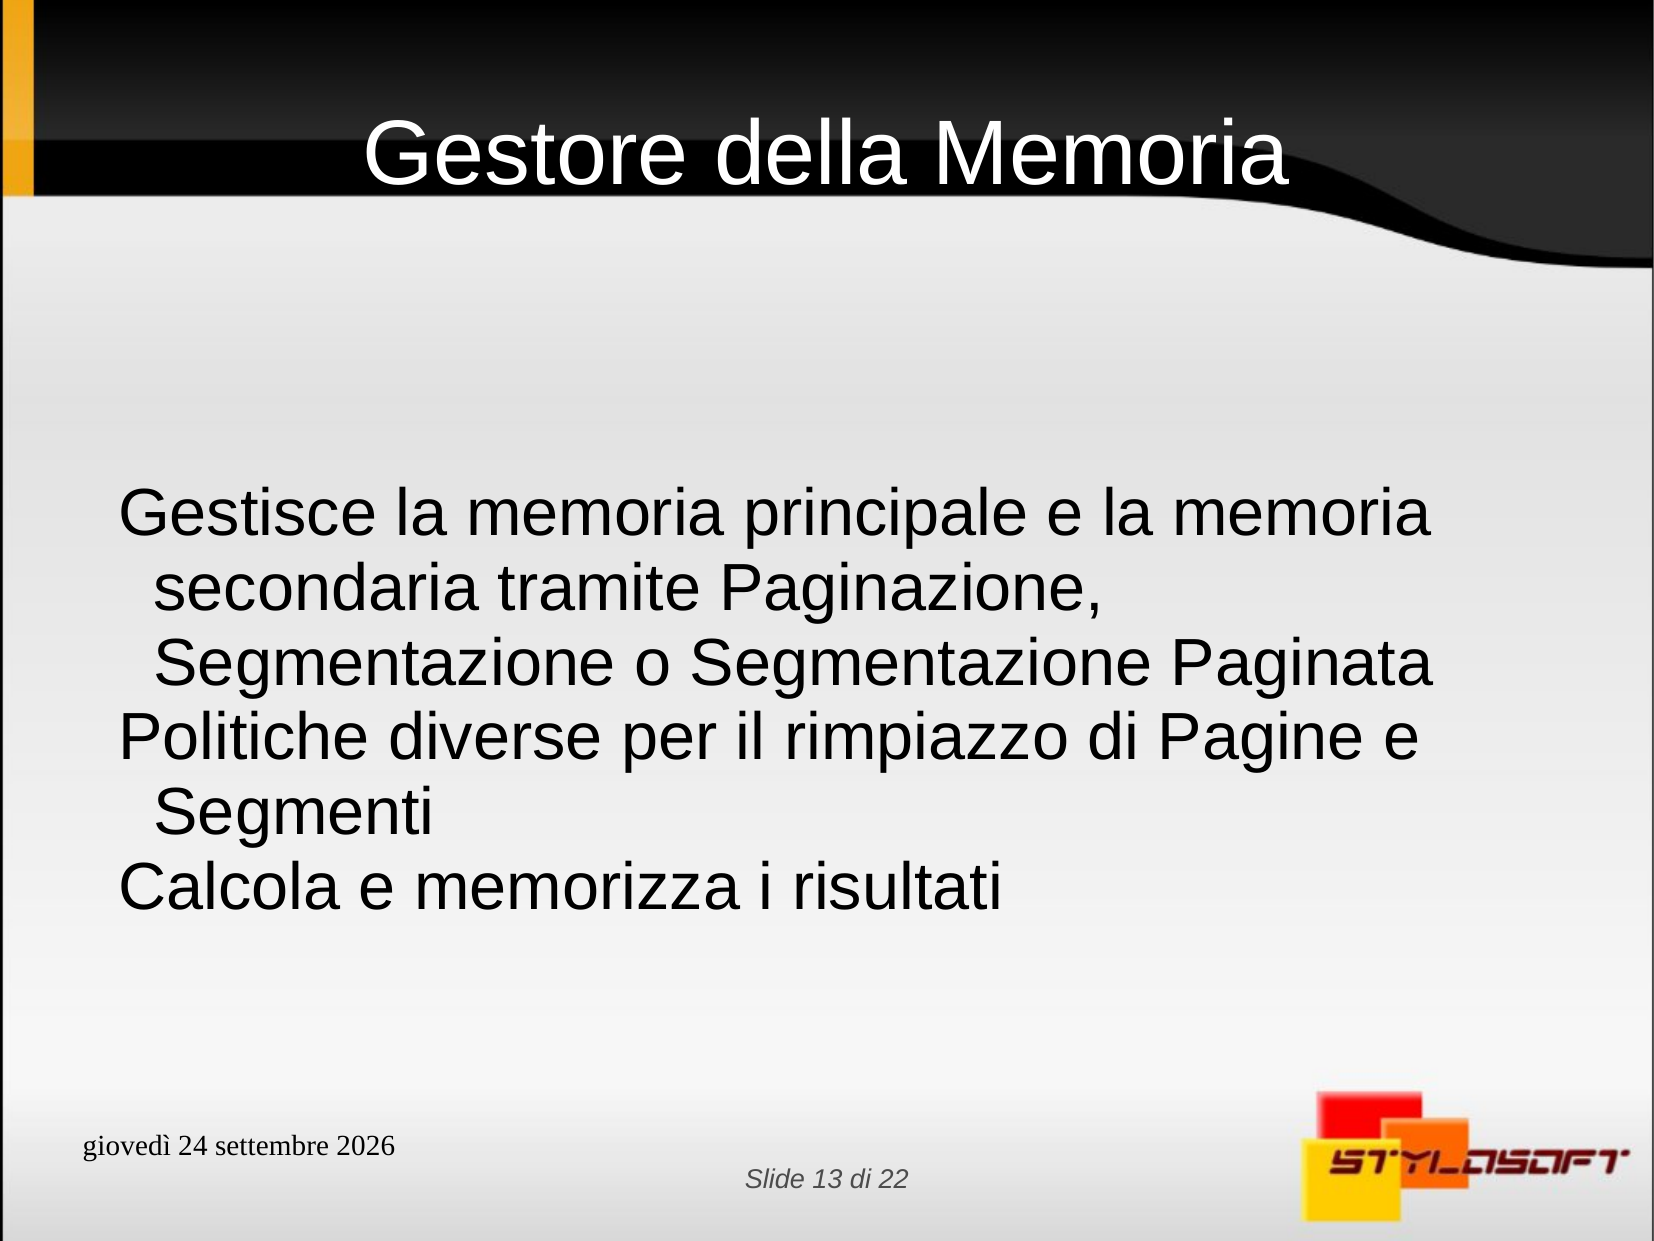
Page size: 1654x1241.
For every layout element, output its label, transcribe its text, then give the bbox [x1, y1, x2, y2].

text_box Slide <numero> di 22 [0, 1156, 1654, 1241]
picture [0, 0, 1654, 1156]
title Gestore della Memoria [82, 56, 1571, 250]
subtitle Gestisce la memoria principale e la memoria secondaria tramite Paginazione, Segmentazione o Segmentazione Paginata Politiche diverse per il rimpiazzo di Pagine e Segmenti Calcola e memorizza i risultati [82, 297, 1571, 1102]
